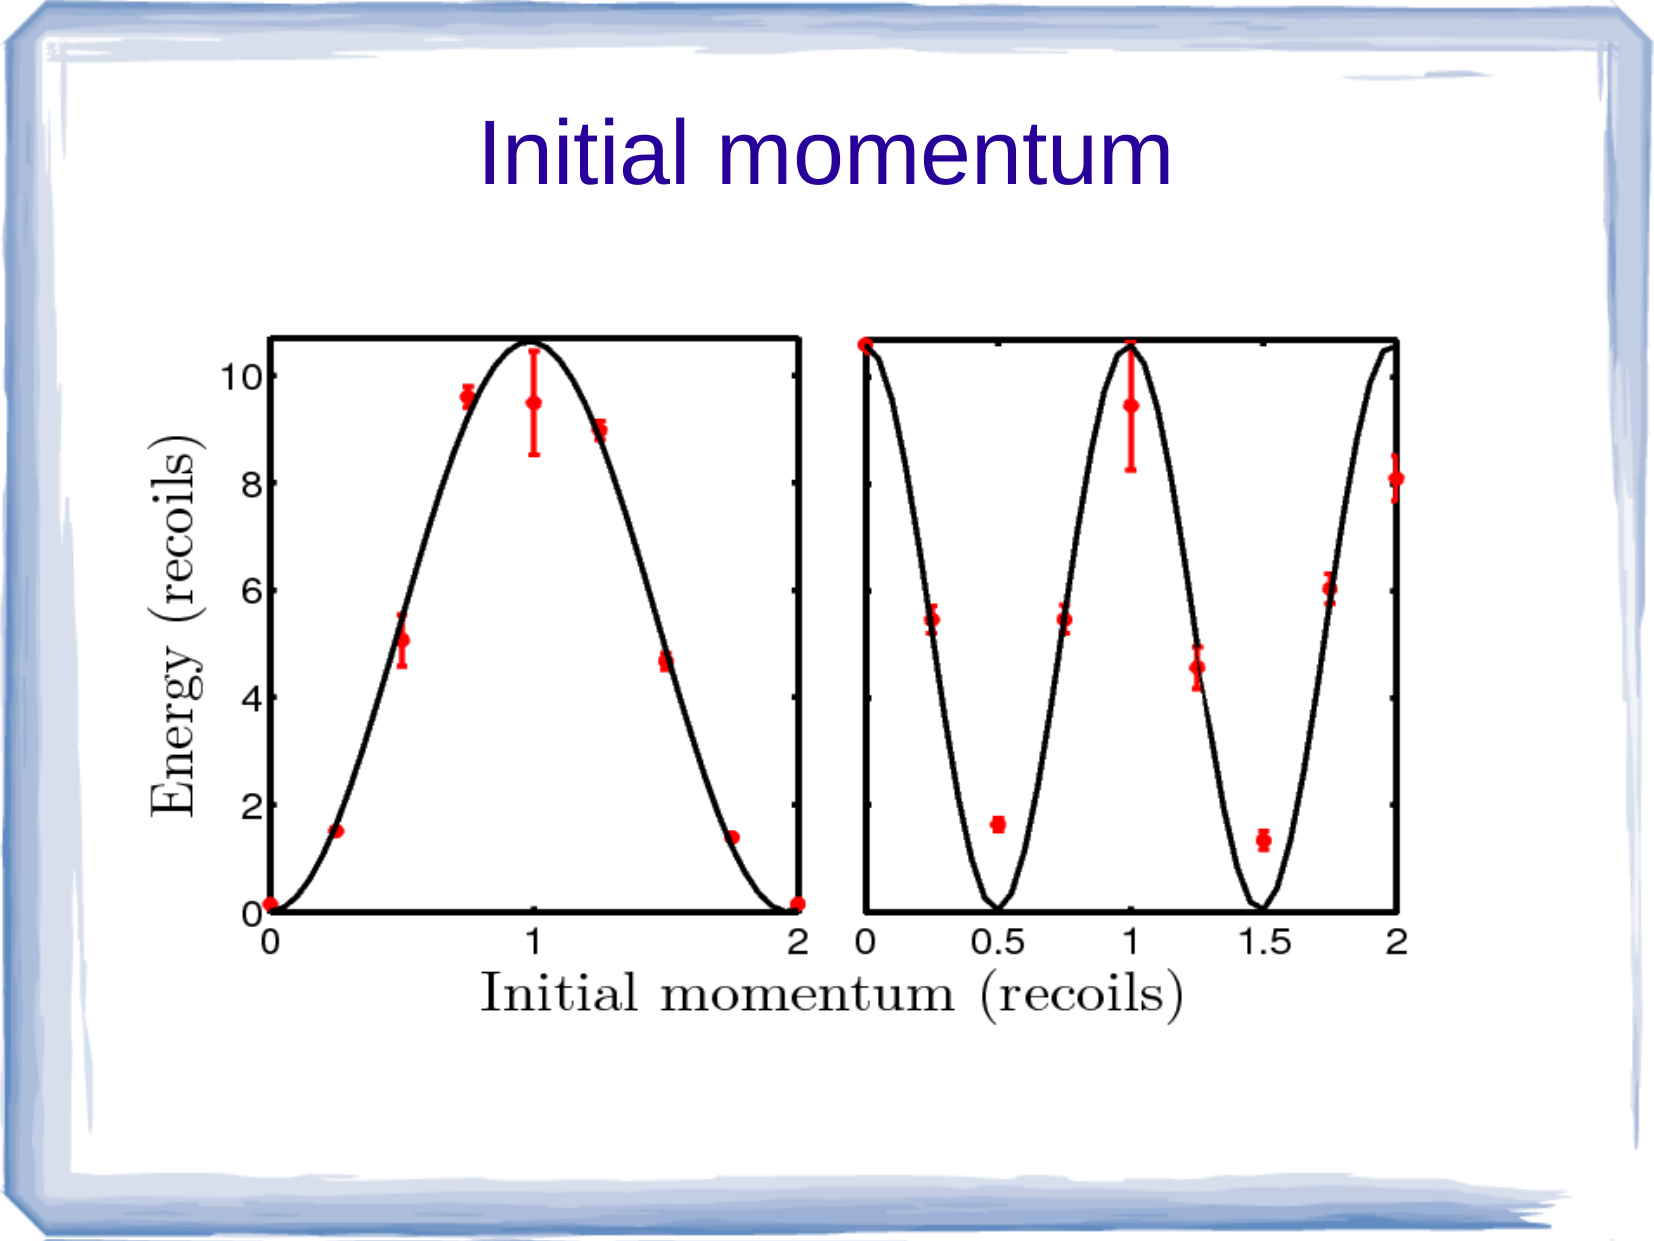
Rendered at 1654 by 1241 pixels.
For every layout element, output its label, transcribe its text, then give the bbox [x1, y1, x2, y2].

picture [0, 0, 1654, 1241]
title Initial momentum [82, 49, 1571, 257]
